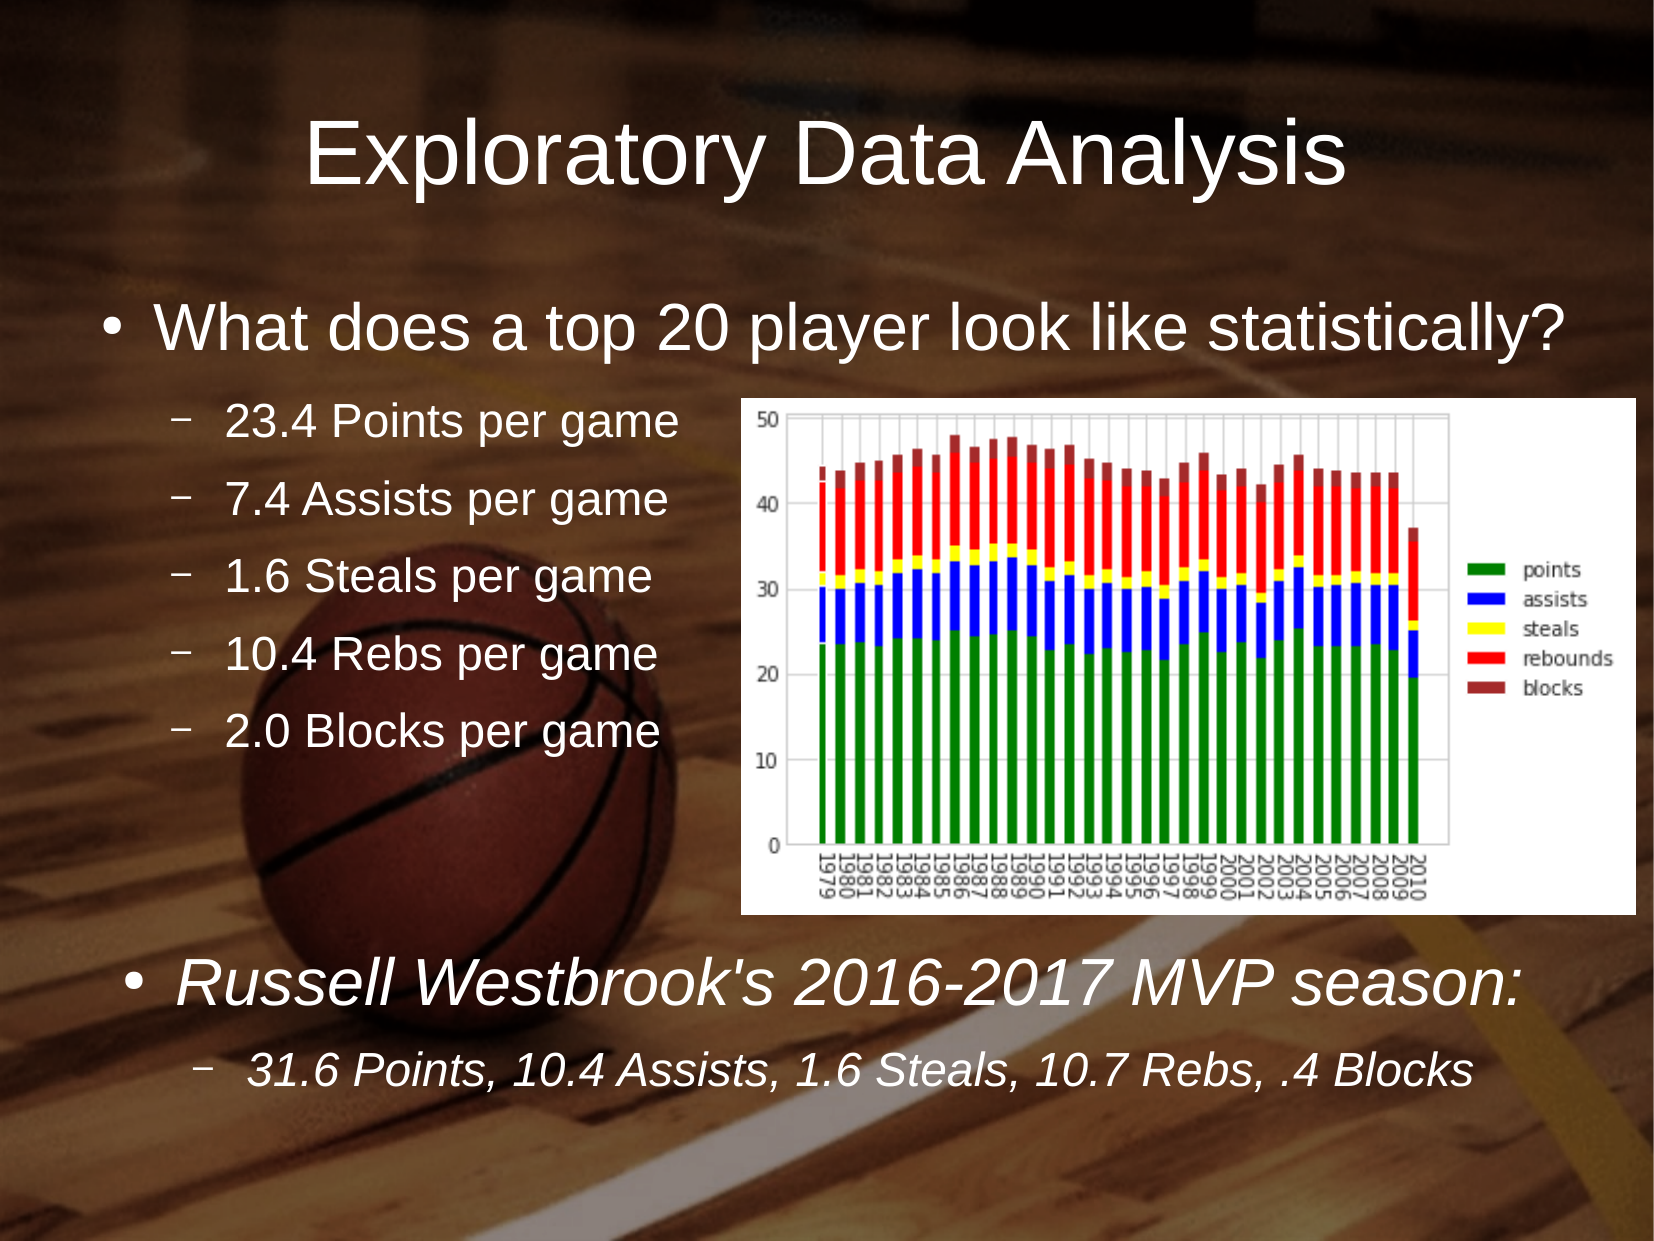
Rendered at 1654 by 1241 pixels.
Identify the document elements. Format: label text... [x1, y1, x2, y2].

list What does a top 20 player look like statistically? 23.4 Points per game 7.4 Assists per game 1.6 Steals per game 10.4 Rebs per game 2.0 Blocks per game [82, 290, 1621, 1201]
title Exploratory Data Analysis [82, 49, 1571, 257]
text_box Russell Westbrook's 2016-2017 MVP season: 31.6 Points, 10.4 Assists, 1.6 Steals, 10.7 Rebs, .4 Blocks [104, 945, 1654, 1241]
picture [741, 398, 1636, 916]
